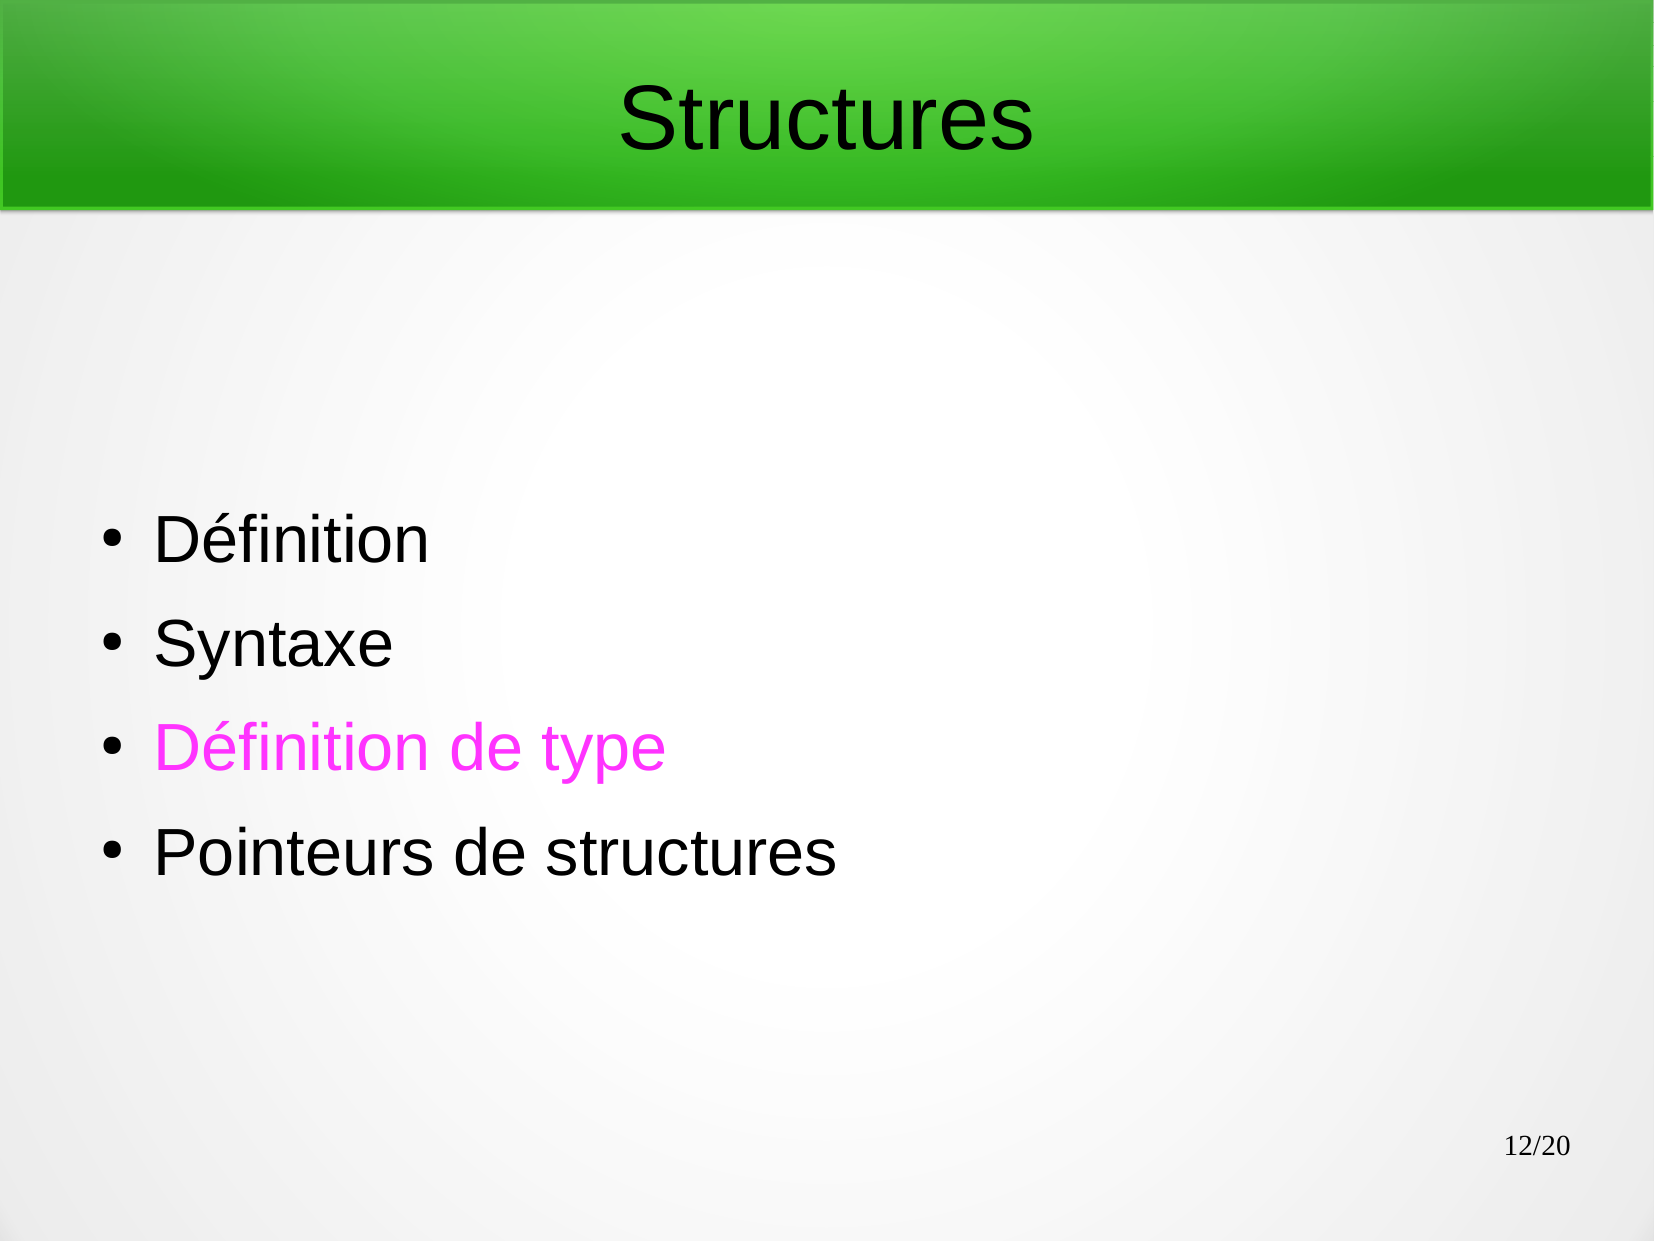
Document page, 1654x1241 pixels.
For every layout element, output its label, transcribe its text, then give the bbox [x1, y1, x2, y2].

list Définition Syntaxe Définition de type Pointeurs de structures [82, 501, 1571, 1241]
title Structures [82, 47, 1571, 189]
